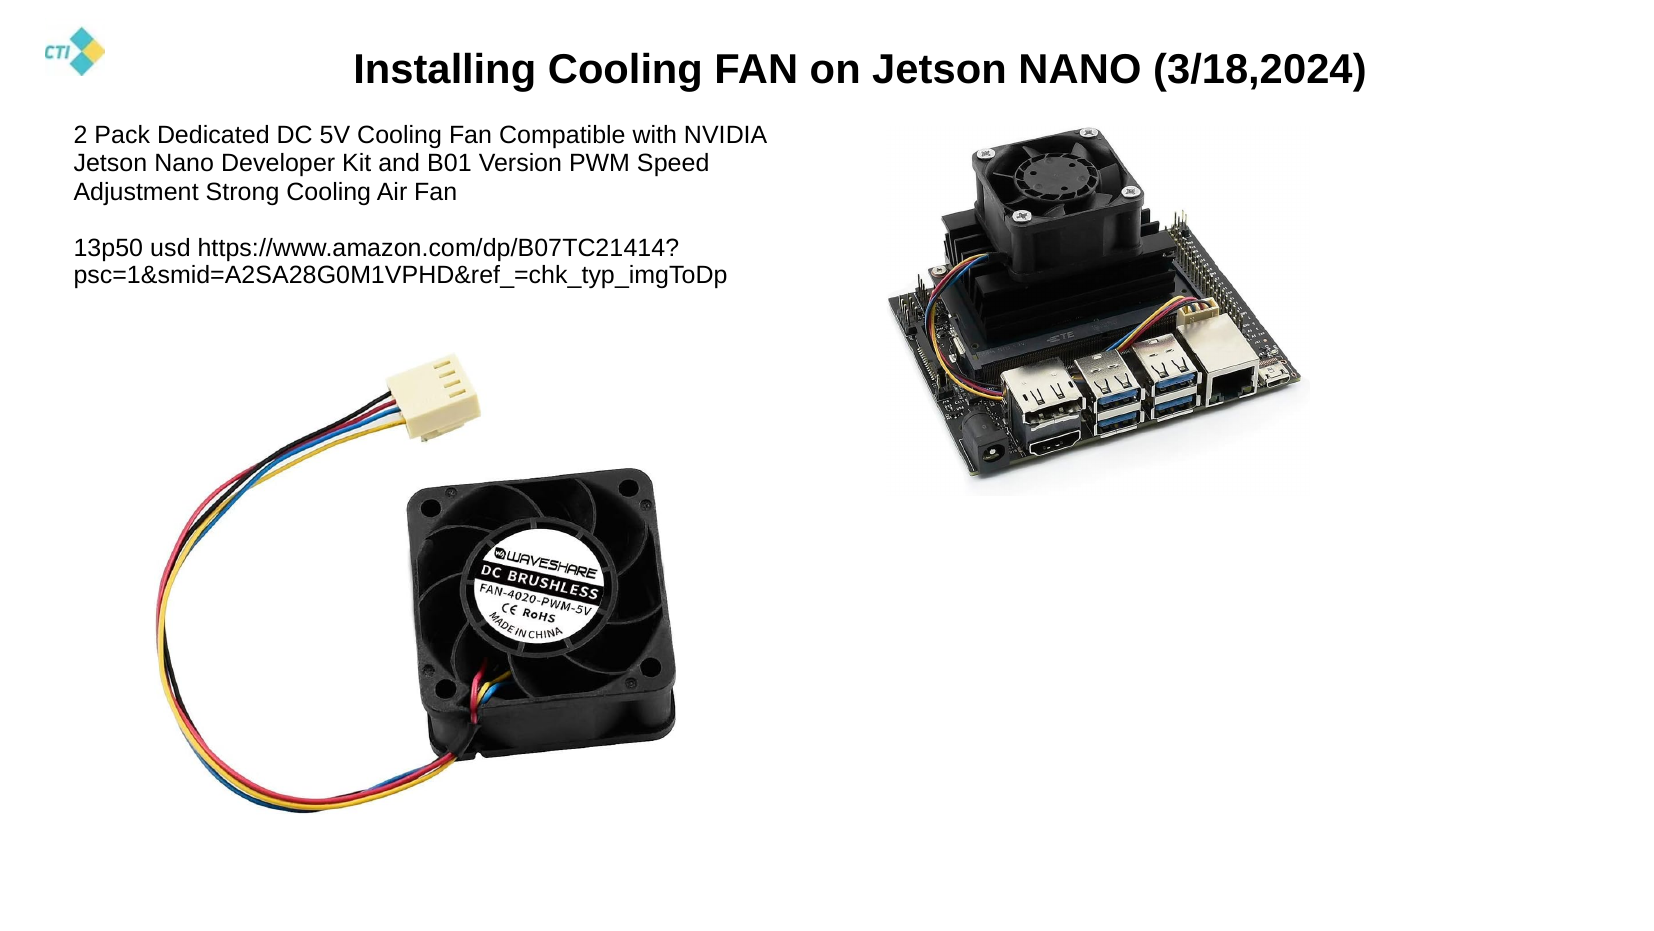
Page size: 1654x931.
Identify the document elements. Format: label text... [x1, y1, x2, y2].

picture [45, 18, 105, 76]
picture [154, 352, 677, 816]
title Installing Cooling FAN on Jetson NANO (3/18,2024) [127, 0, 1616, 147]
picture [886, 126, 1310, 496]
text_box 2 Pack Dedicated DC 5V Cooling Fan Compatible with NVIDIA Jetson Nano Developer Kit and B01 Version PWM Speed Adjustment Strong Cooling Air Fan 13p50 usd https://www.amazon.com/dp/B07TC21414?psc=1&smid=A2SA28G0M1VPHD&ref_=chk_typ_imgToDp [58, 113, 848, 297]
